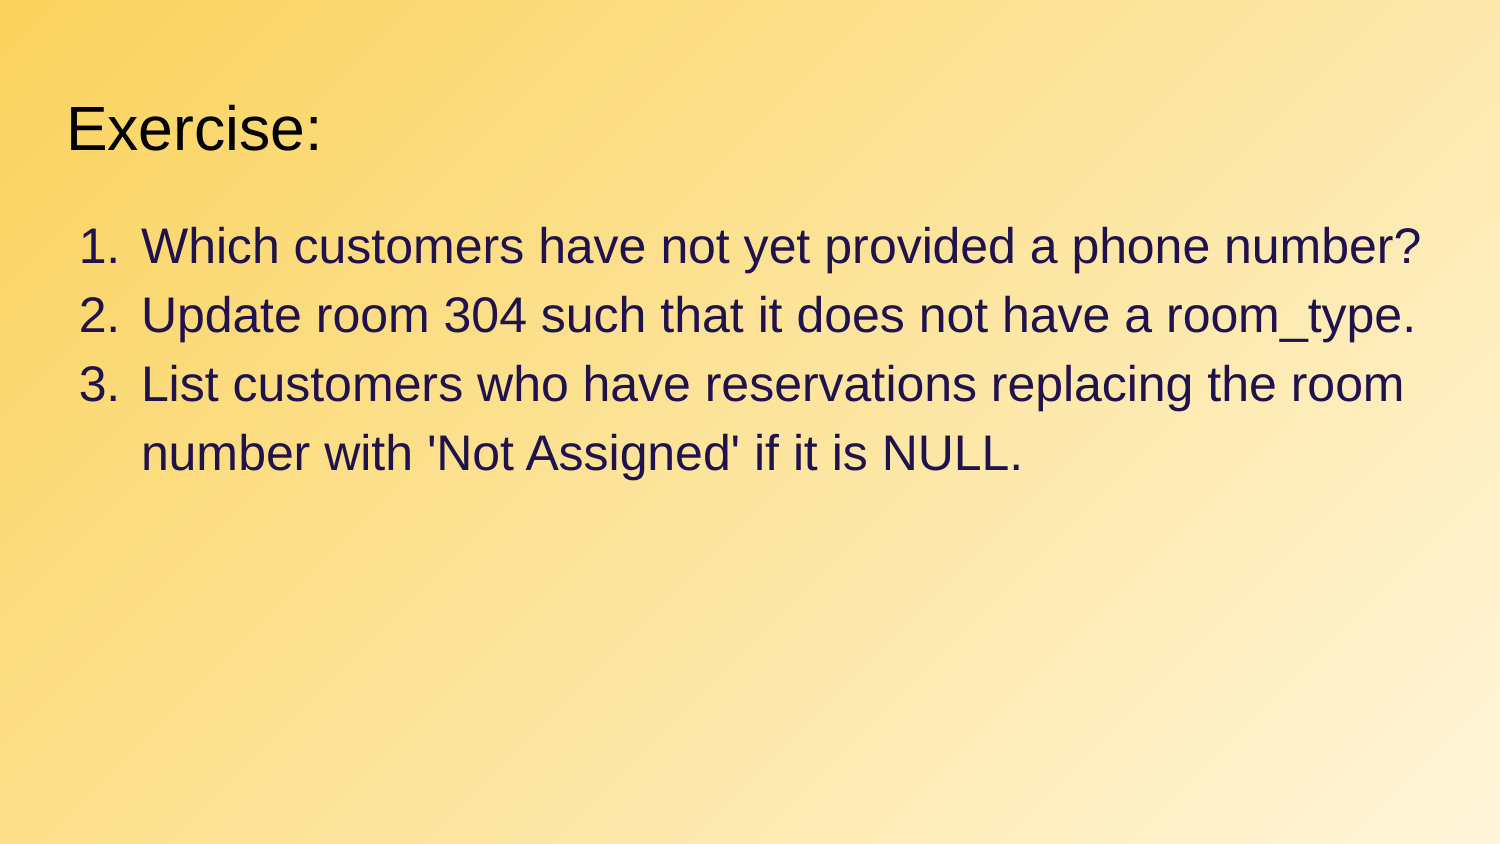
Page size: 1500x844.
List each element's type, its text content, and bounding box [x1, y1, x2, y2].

title Exercise: [51, 72, 1449, 167]
list Which customers have not yet provided a phone number? Update room 304 such that it does not have a room_type. List customers who have reservations replacing the room number with 'Not Assigned' if it is NULL. [51, 189, 1449, 750]
